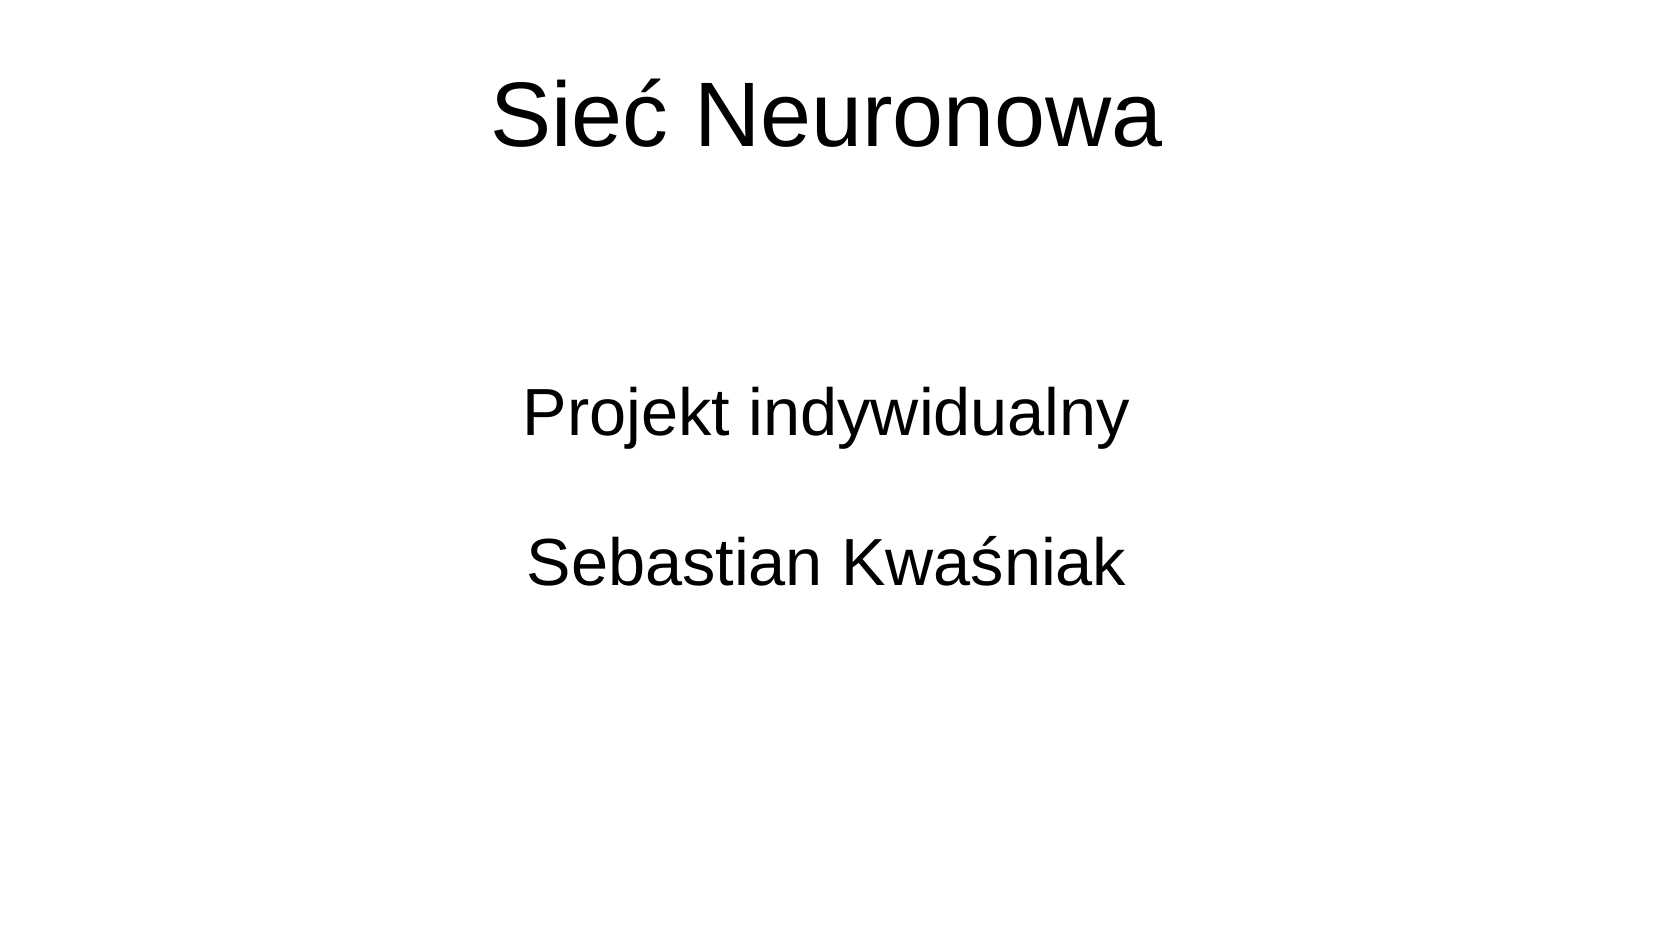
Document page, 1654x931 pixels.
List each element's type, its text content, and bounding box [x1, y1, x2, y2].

subtitle Projekt indywidualny Sebastian Kwaśniak [82, 217, 1571, 758]
title Sieć Neuronowa [82, 37, 1571, 193]
